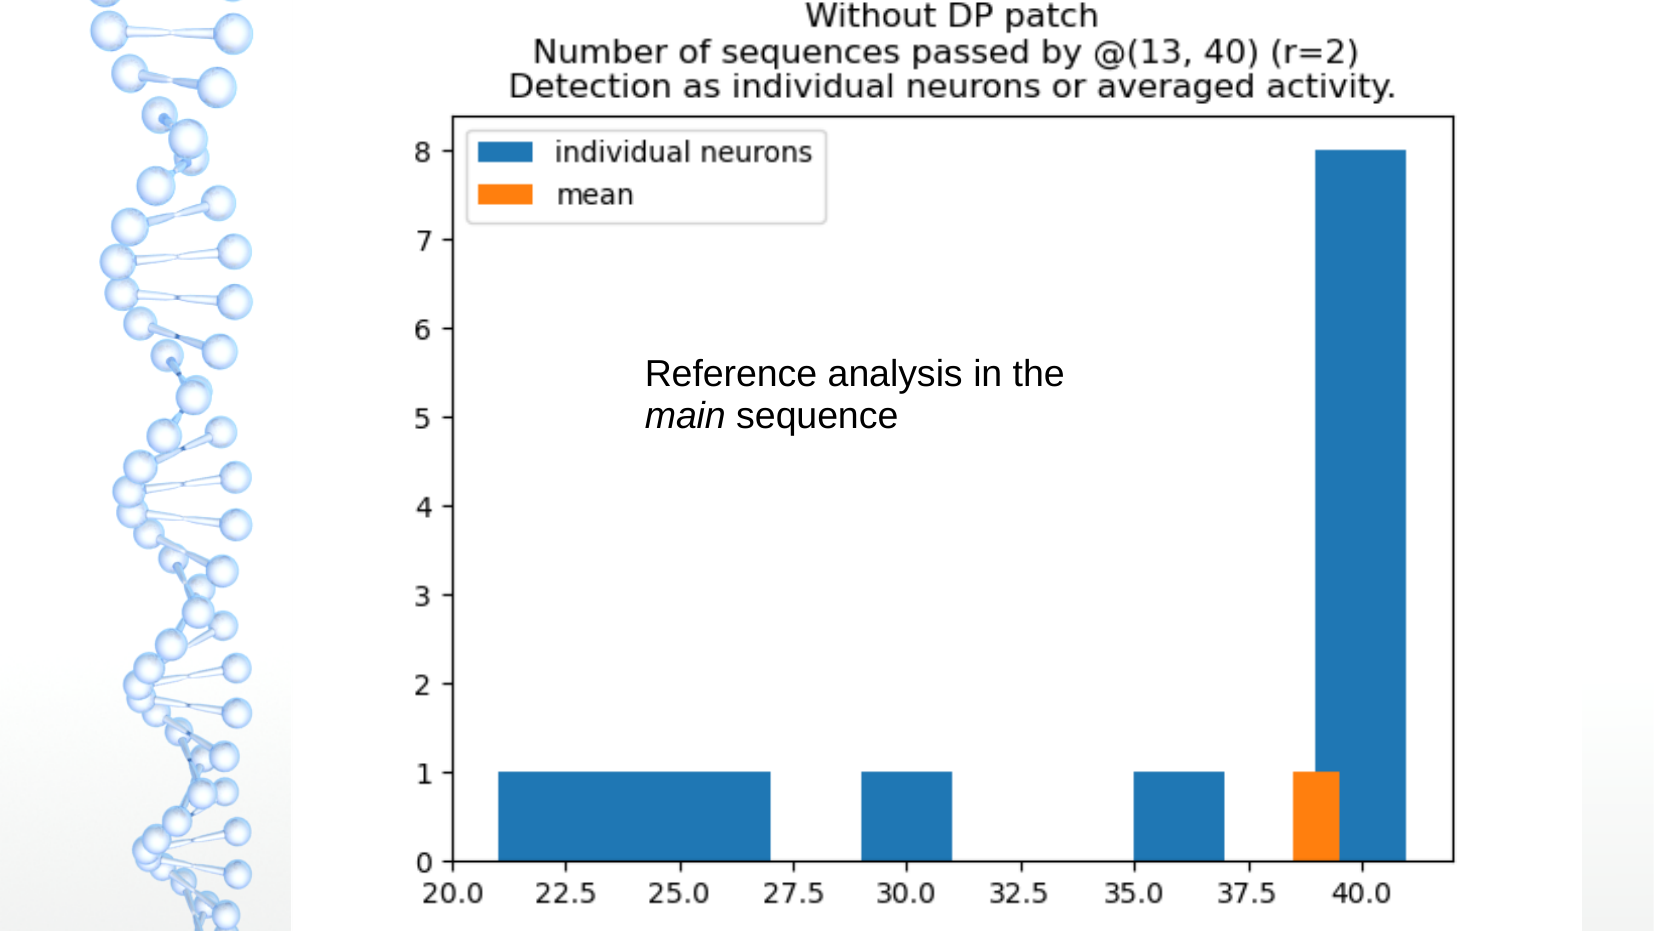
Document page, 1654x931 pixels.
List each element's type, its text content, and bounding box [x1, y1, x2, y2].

picture [0, 0, 1654, 931]
text_box Reference analysis in the main sequence [630, 345, 1080, 444]
